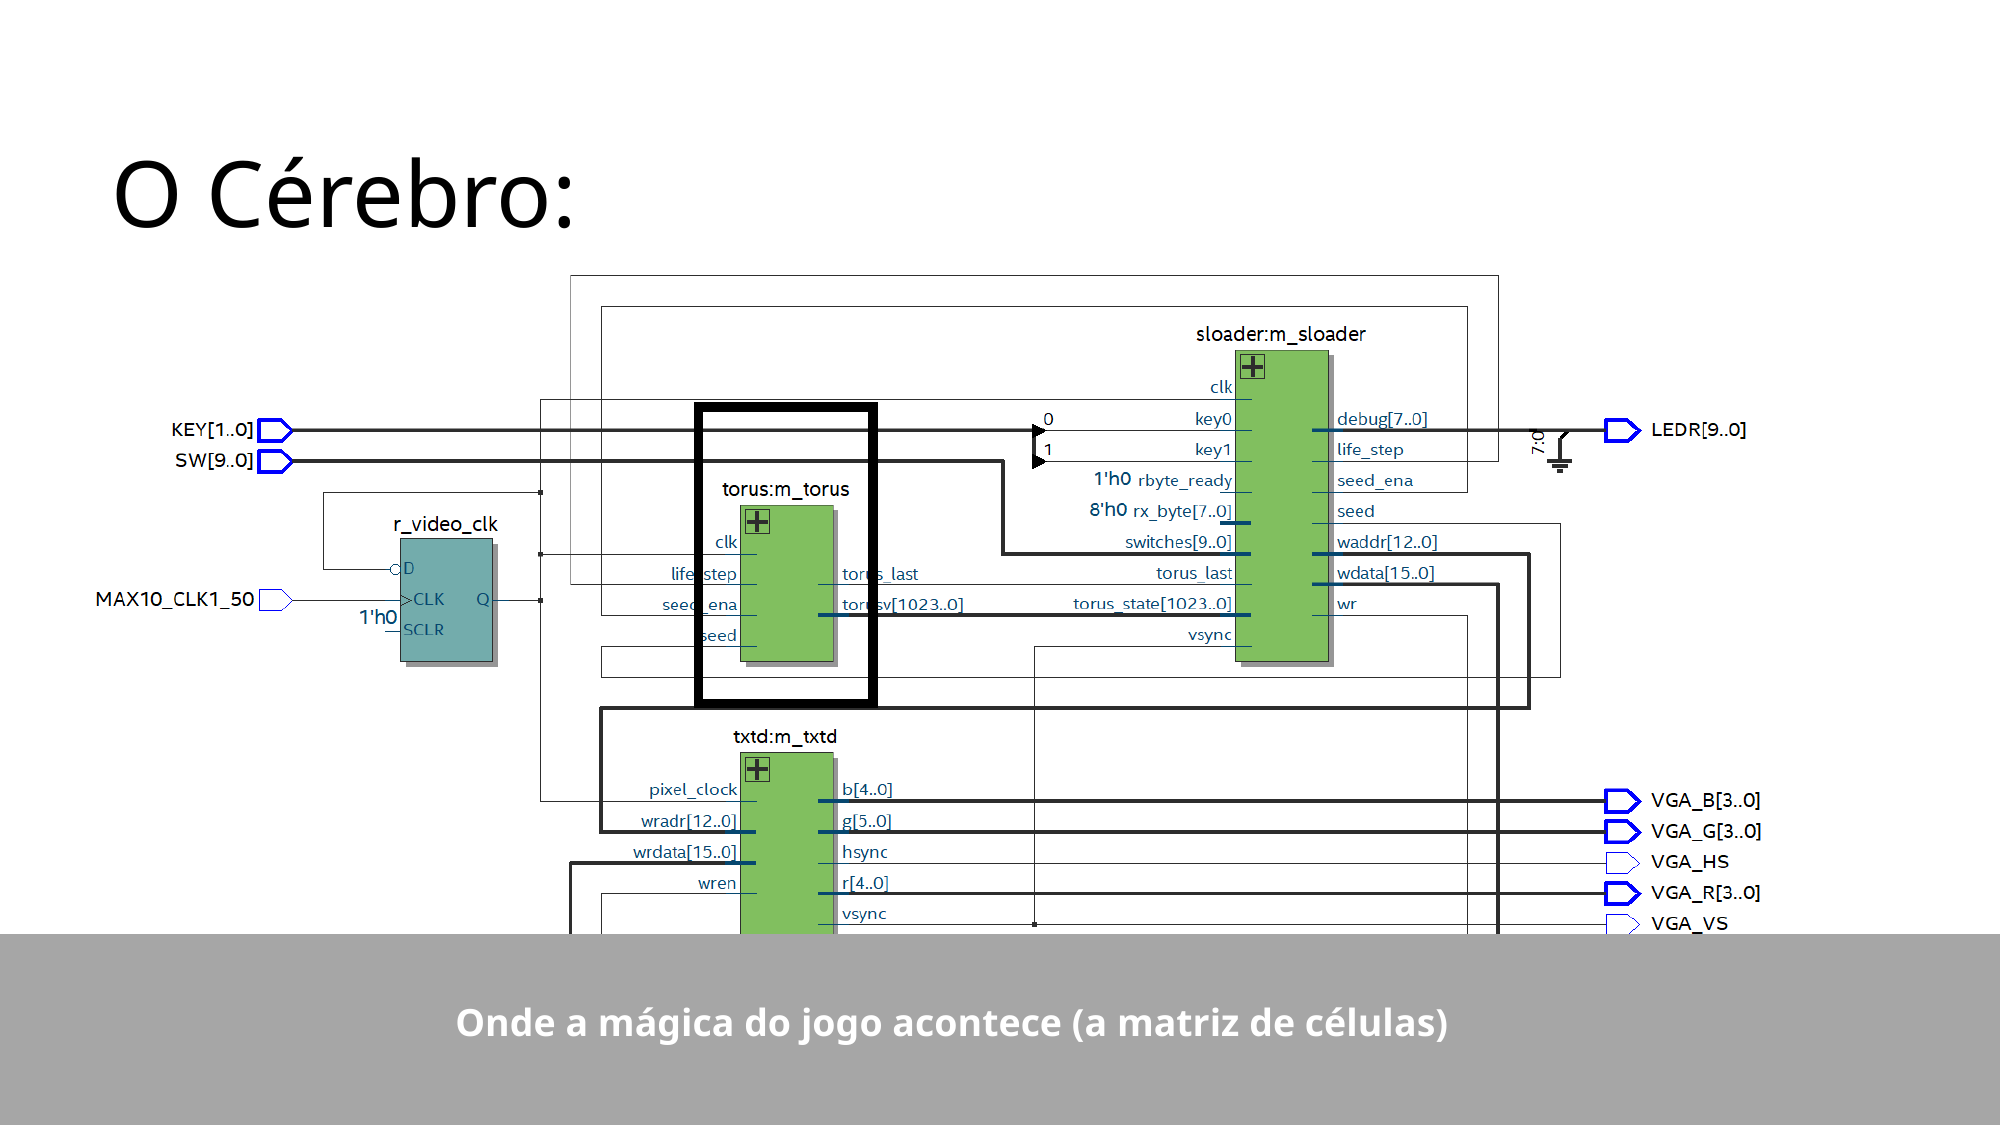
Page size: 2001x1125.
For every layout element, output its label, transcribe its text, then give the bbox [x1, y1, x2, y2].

text_box [0, 934, 2000, 1125]
text_box Onde a mágica do jogo acontece (a matriz de células) [401, 991, 1504, 1052]
title O Cérebro: [96, 70, 721, 326]
picture [96, 196, 1809, 934]
